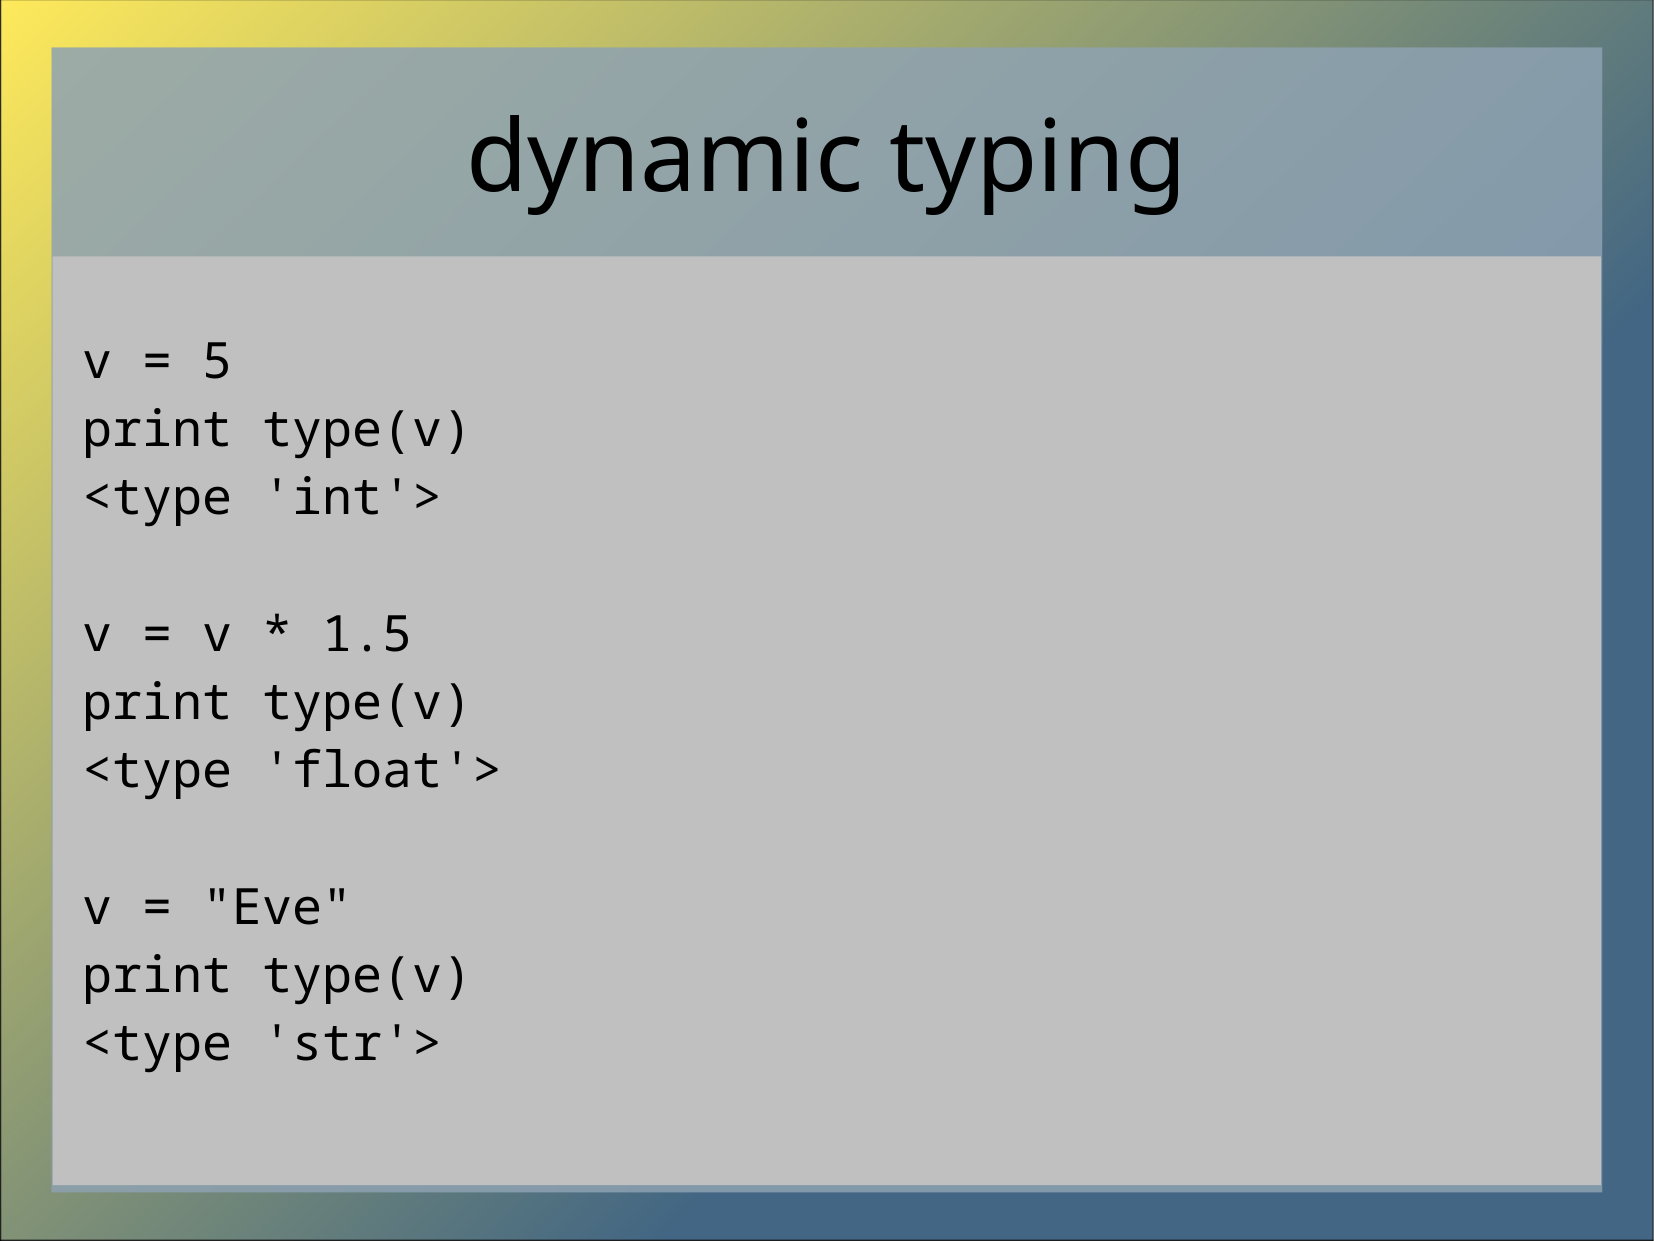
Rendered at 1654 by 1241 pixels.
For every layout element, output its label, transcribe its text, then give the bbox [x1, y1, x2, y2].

list v = 5 print type(v) <type 'int'> v = v * 1.5 print type(v) <type 'float'> v = "Eve" print type(v) <type 'str'> [52, 256, 1601, 1186]
title dynamic typing [82, 49, 1571, 256]
picture [0, 0, 1654, 1241]
